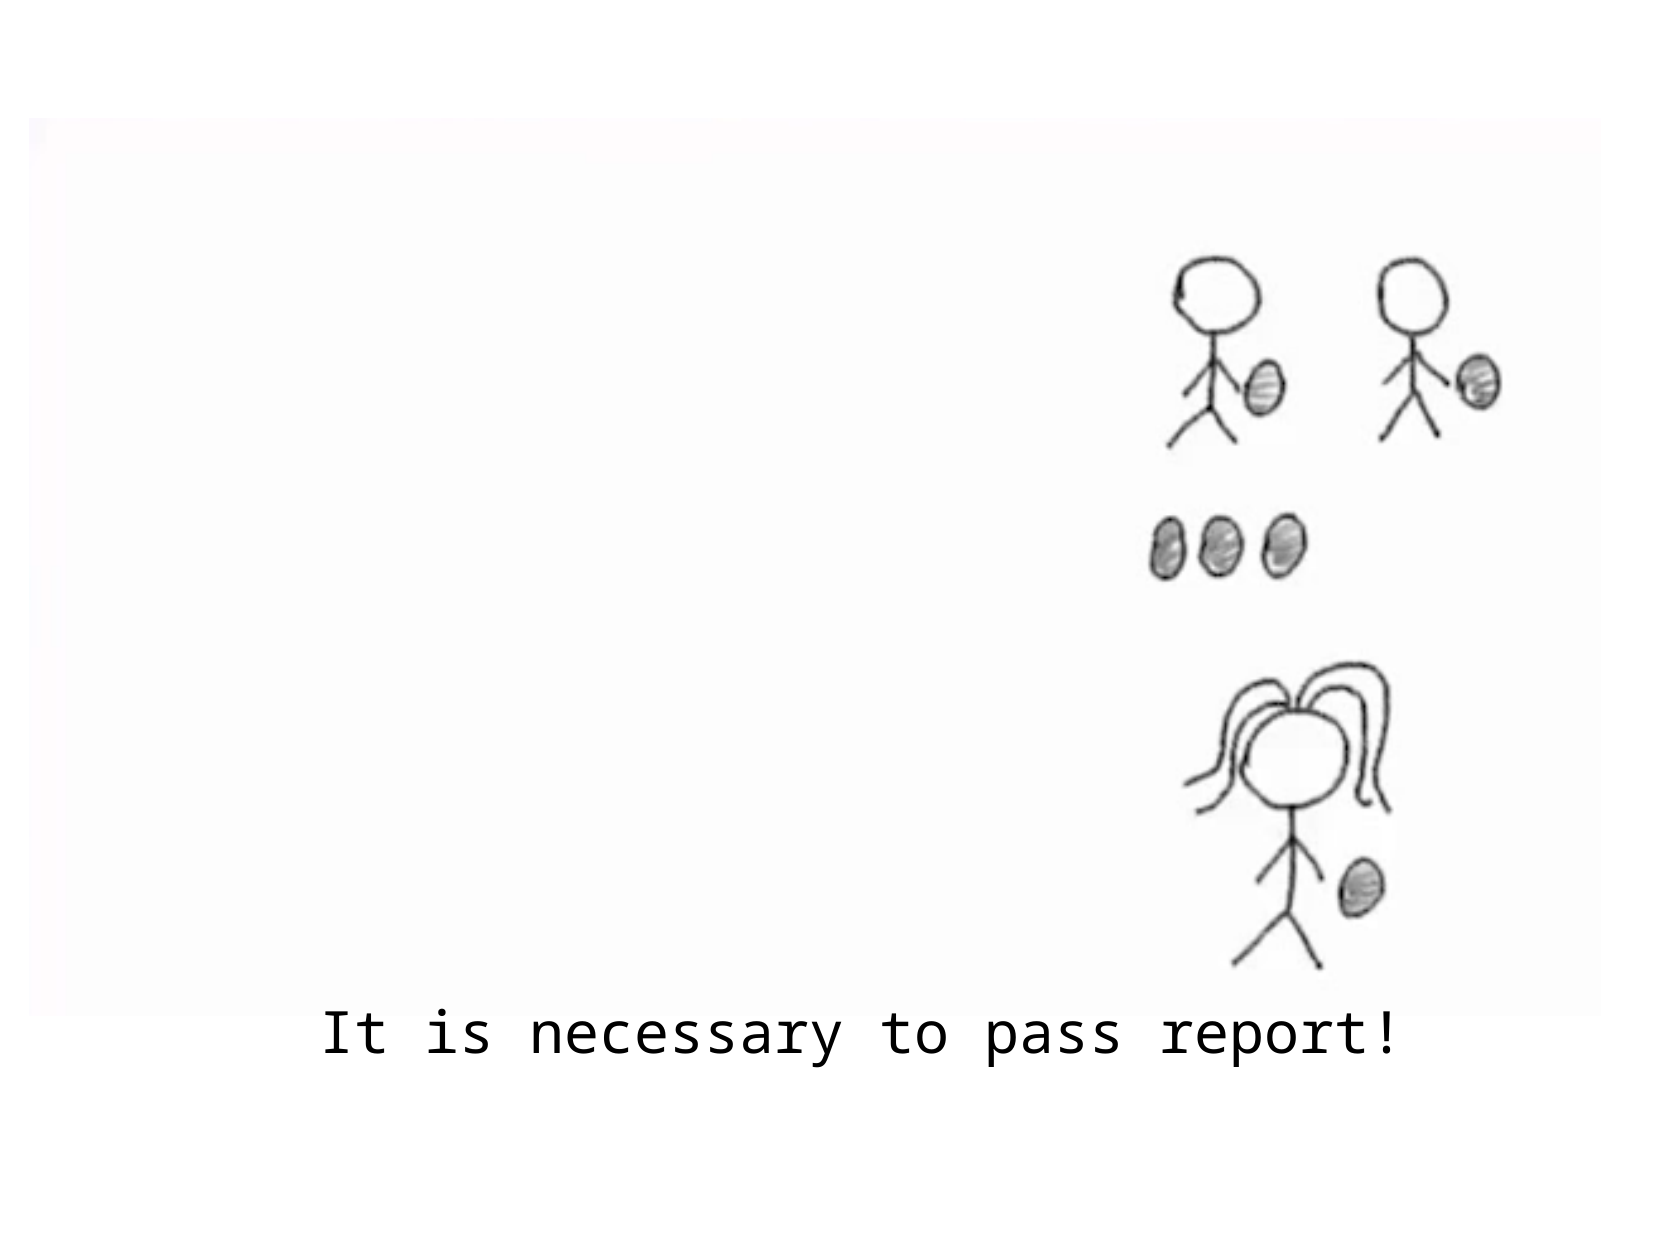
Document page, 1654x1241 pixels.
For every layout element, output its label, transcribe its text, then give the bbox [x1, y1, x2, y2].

picture [29, 118, 1601, 1016]
title It is necessary to pass report! [118, 926, 1607, 1134]
